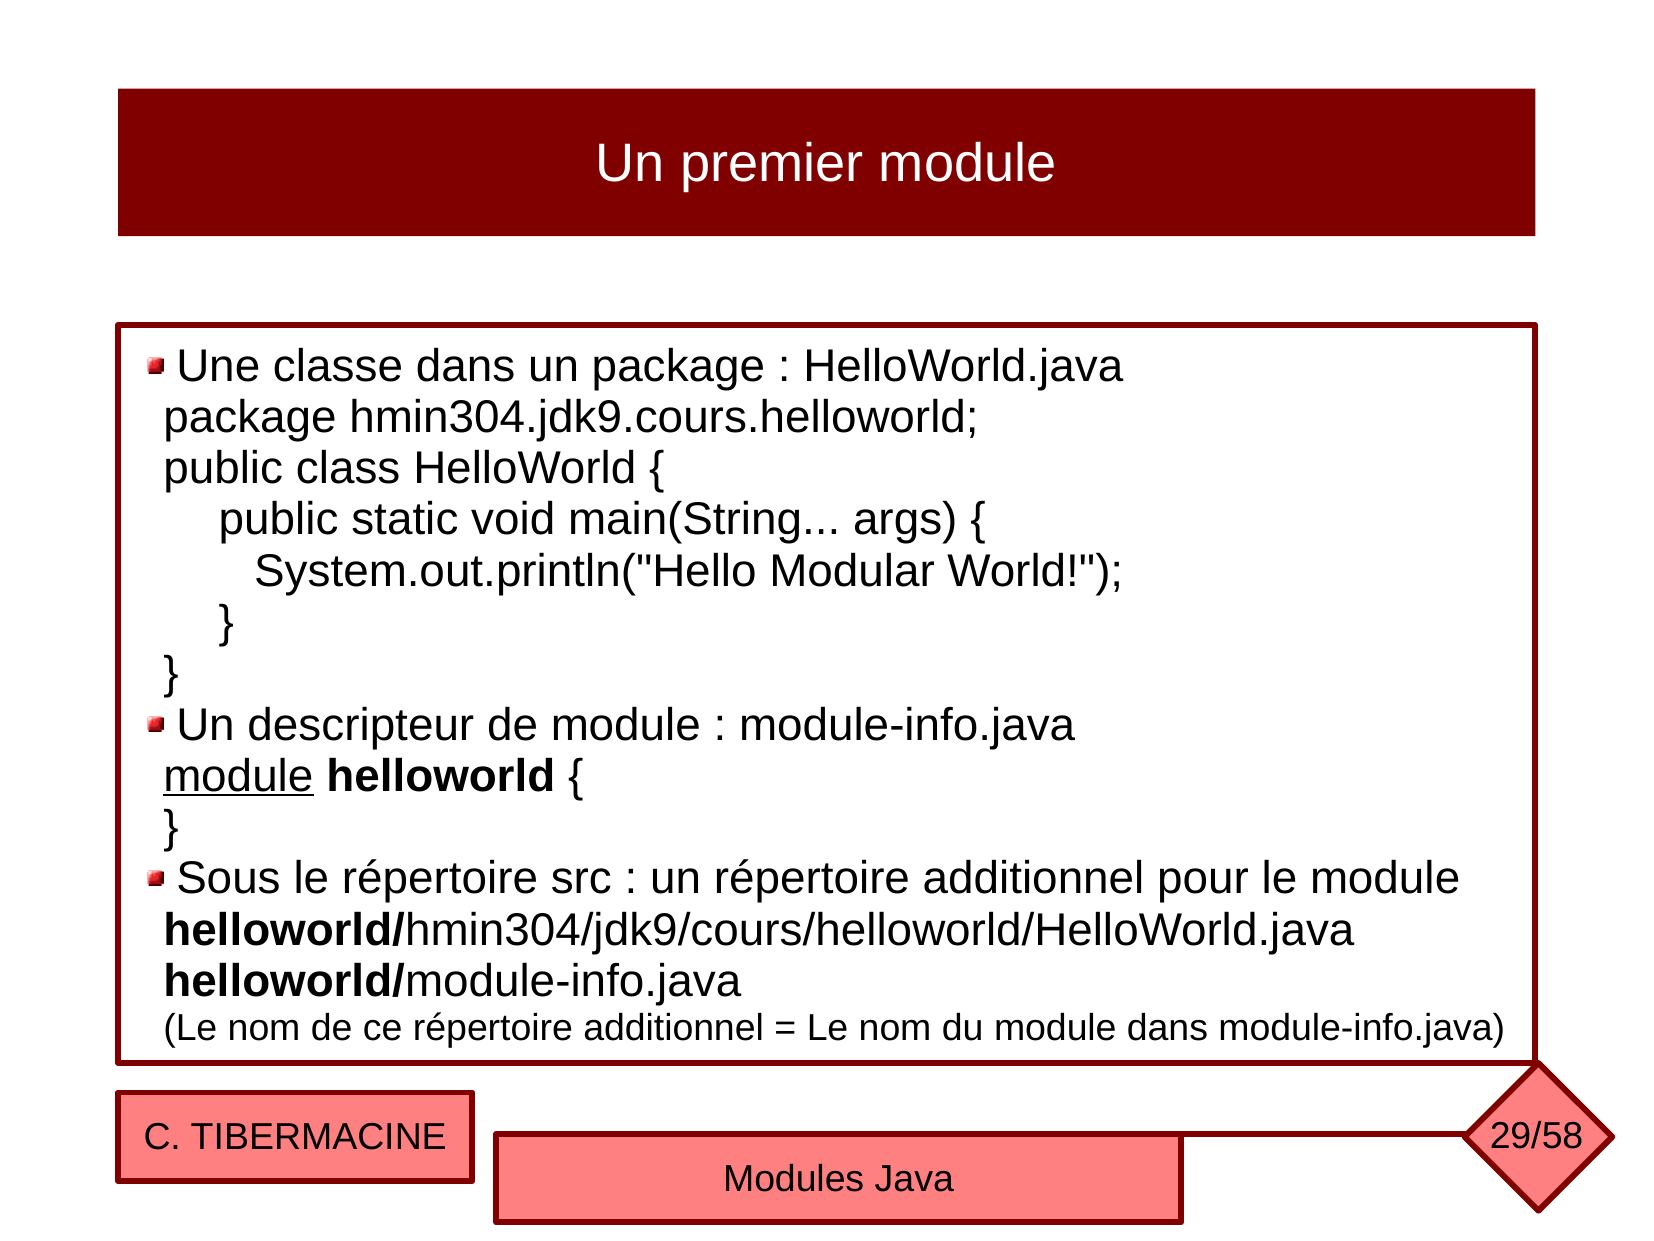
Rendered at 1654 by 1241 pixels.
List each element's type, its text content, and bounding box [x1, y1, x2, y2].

text_box Un premier module [118, 88, 1536, 237]
picture [147, 716, 164, 732]
text_box [1491, 1164, 1586, 1211]
picture [147, 870, 164, 886]
text_box C. TIBERMACINE [118, 1092, 473, 1182]
text_box Une classe dans un package : HelloWorld.java package hmin304.jdk9.cours.helloworld; public class HelloWorld { public static void main(String... args) { System.out.println("Hello Modular World!"); } } Un descripteur de module : module-info.java module helloworld { } Sous le répertoire src : un répertoire additionnel pour le module helloworld/hmin304/jdk9/cours/helloworld/HelloWorld.java helloworld/module-info.java (Le nom de ce répertoire additionnel = Le nom du module dans module-info.java) [118, 324, 1536, 1063]
text_box <numéro>/58 [1475, 1107, 1654, 1164]
text_box [1494, 1062, 1583, 1107]
picture [147, 357, 164, 374]
text_box Modules Java [496, 1133, 1182, 1223]
text_box [1464, 1126, 1475, 1148]
